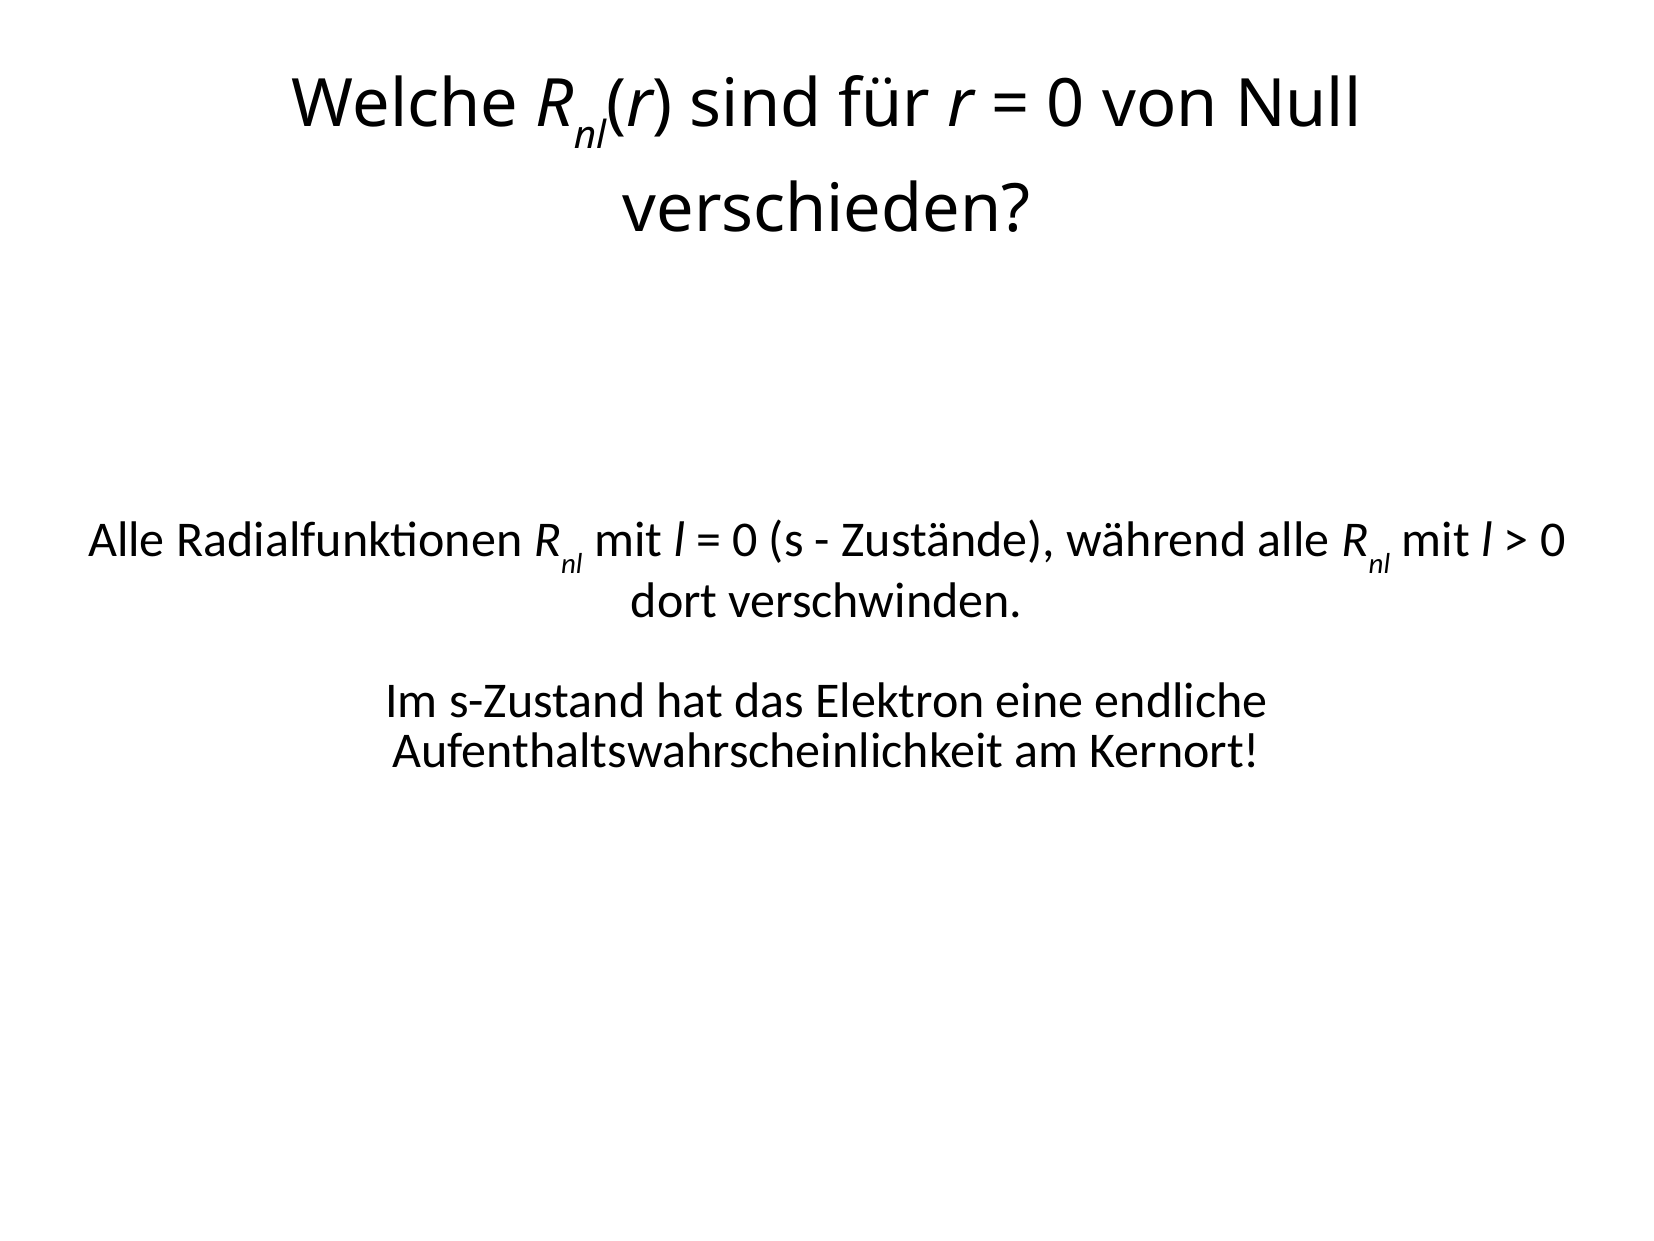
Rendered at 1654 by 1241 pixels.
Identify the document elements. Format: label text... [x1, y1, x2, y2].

subtitle Alle Radialfunktionen Rnl mit l = 0 (s - Zustände), während alle Rnl mit l > 0 dort verschwinden. Im s-Zustand hat das Elektron eine endliche Aufenthaltswahrscheinlichkeit am Kernort! [82, 290, 1571, 1010]
title Welche Rnl(r) sind für r = 0 von Null verschieden? [82, 49, 1571, 257]
